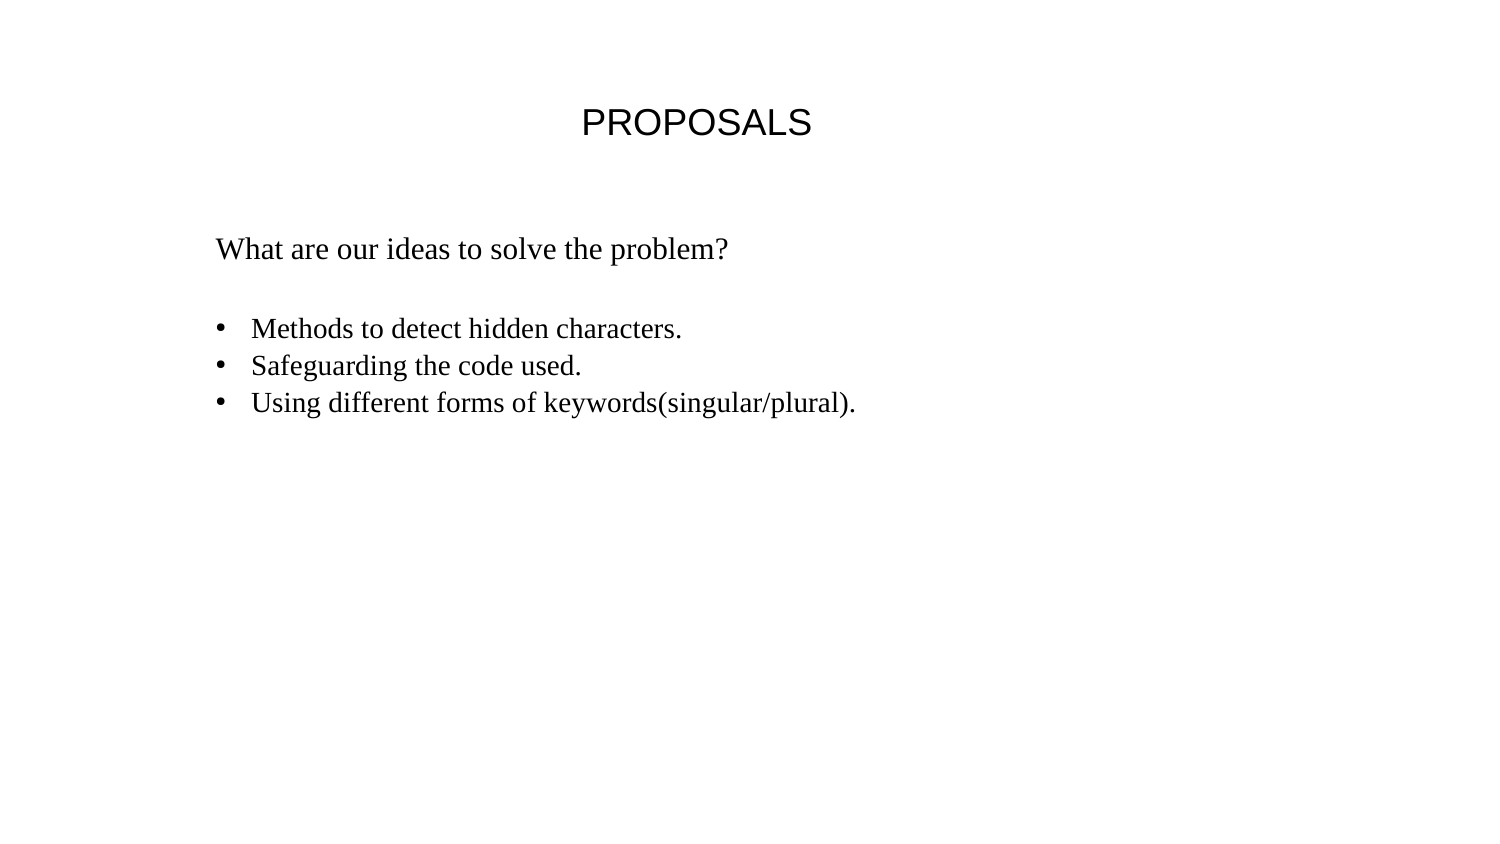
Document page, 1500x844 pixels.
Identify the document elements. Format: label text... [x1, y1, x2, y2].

text_box What are our ideas to solve the problem? Methods to detect hidden characters. Safeguarding the code used. Using different forms of keywords(singular/plural). [200, 224, 915, 427]
text_box PROPOSALS [566, 94, 828, 152]
